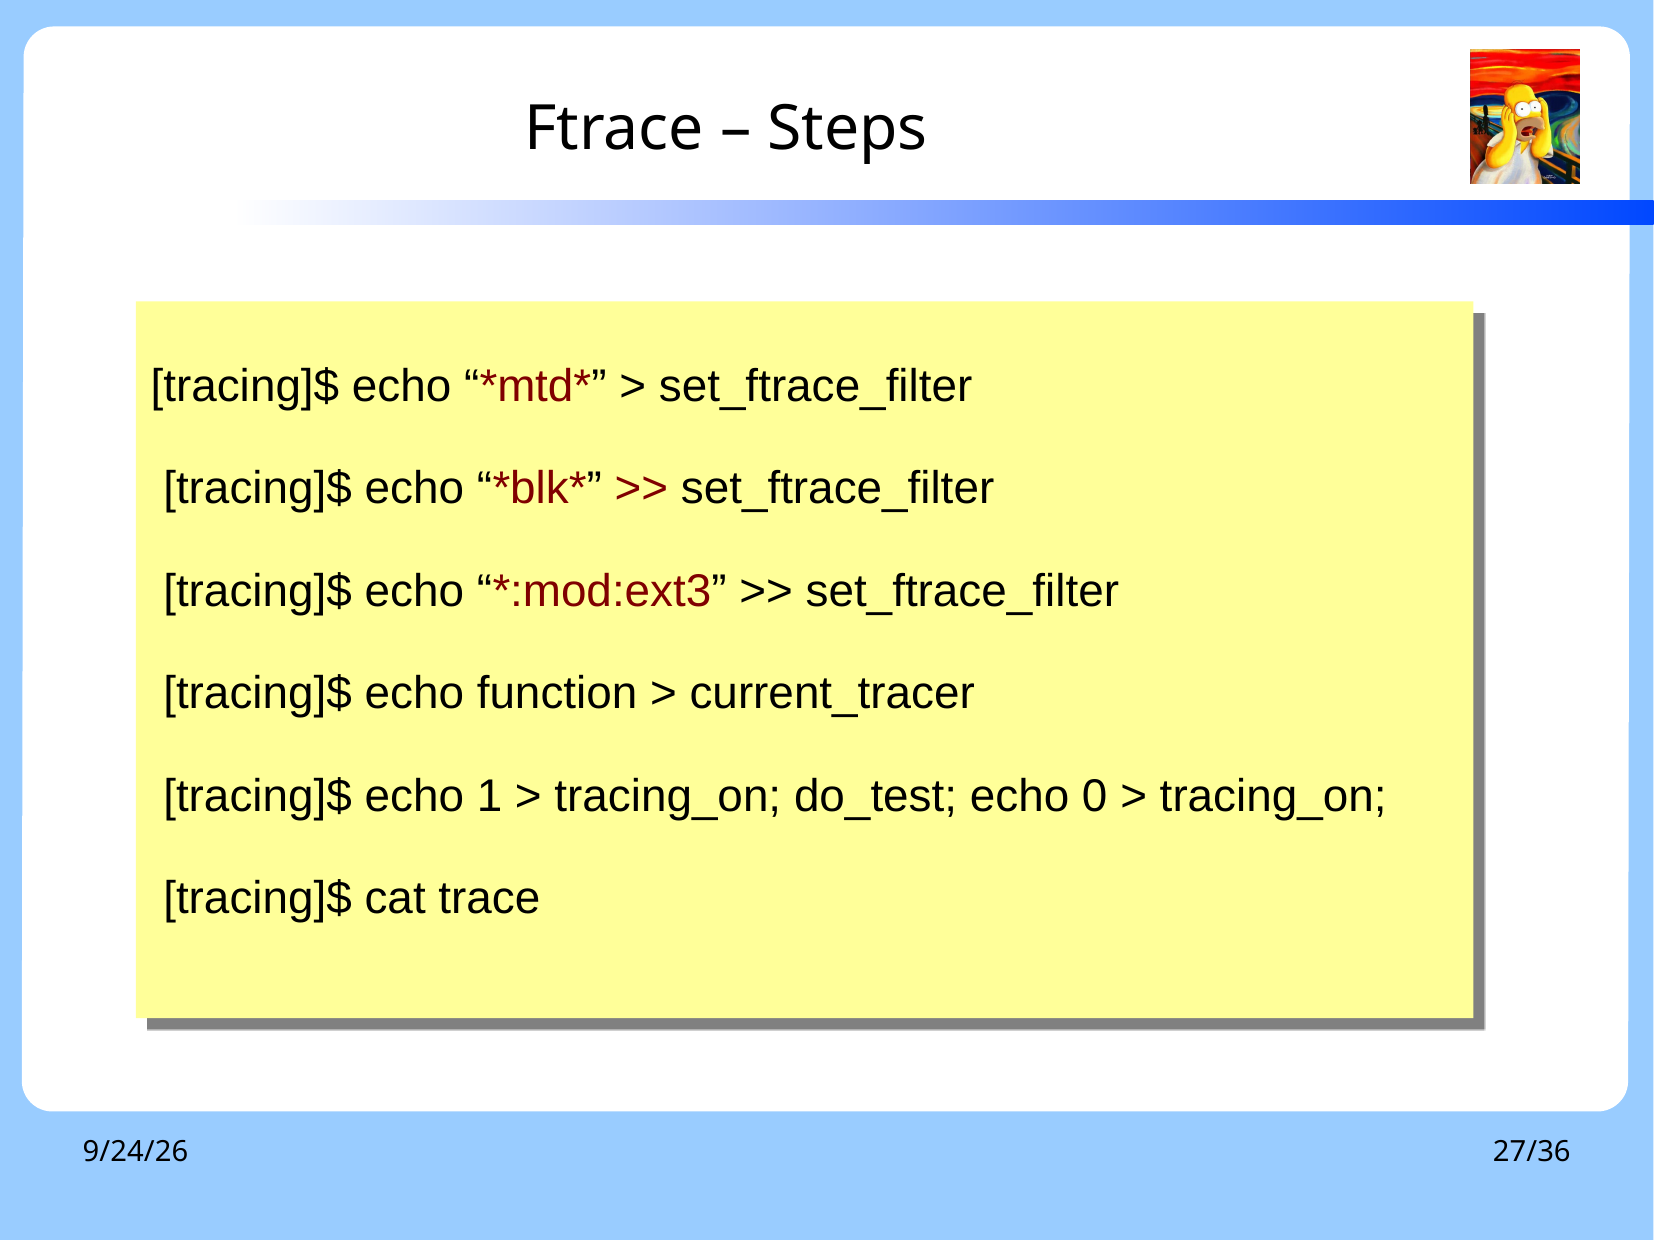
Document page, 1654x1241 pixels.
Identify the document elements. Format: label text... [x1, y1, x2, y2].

text_box [tracing]$ echo “*mtd*” > set_ftrace_filter [tracing]$ echo “*blk*” >> set_ftrace_filter [tracing]$ echo “*:mod:ext3” >> set_ftrace_filter [tracing]$ echo function > current_tracer [tracing]$ echo 1 > tracing_on; do_test; echo 0 > tracing_on; [tracing]$ cat trace [135, 301, 1474, 1019]
title Ftrace – Steps [82, 49, 1371, 201]
picture [1470, 49, 1580, 184]
